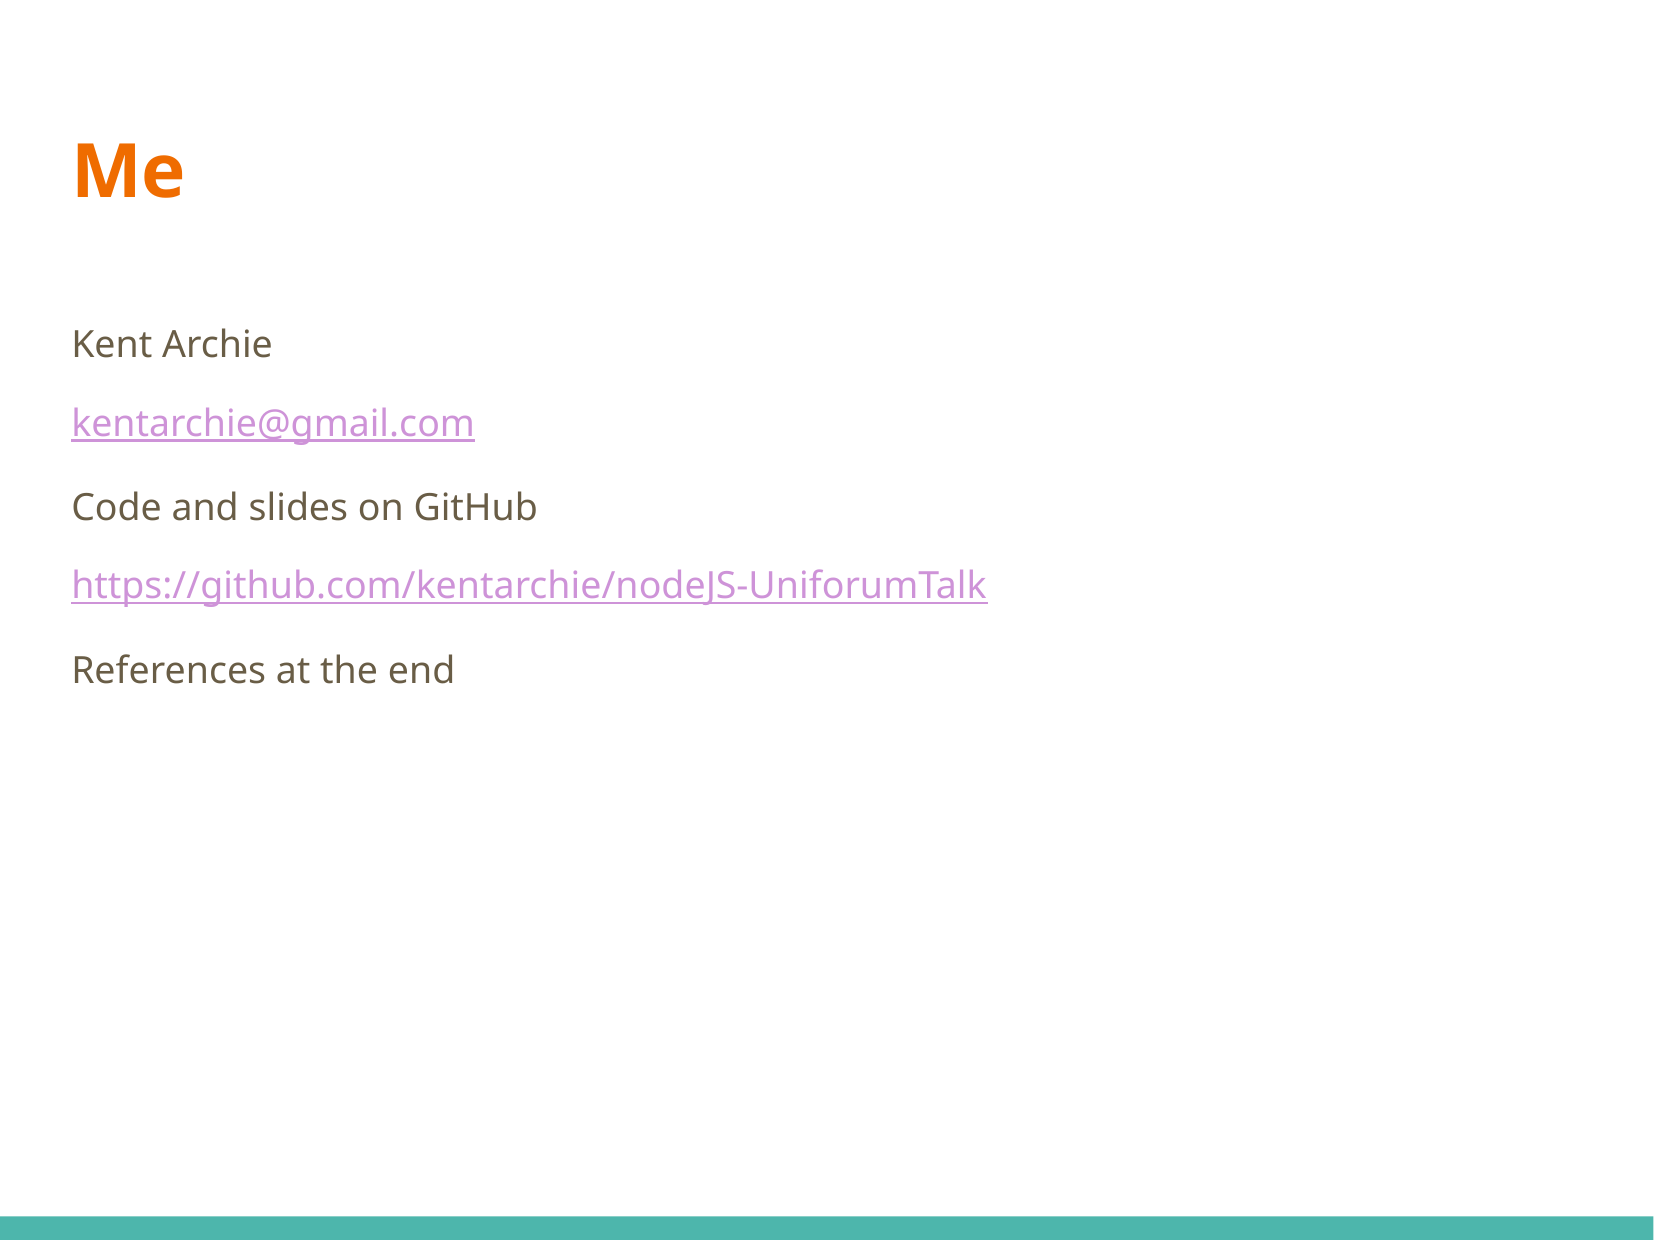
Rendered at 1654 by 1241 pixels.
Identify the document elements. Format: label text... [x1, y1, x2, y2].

list Kent Archie kentarchie@gmail.com Code and slides on GitHub https://github.com/kentarchie/nodeJS-UniforumTalk References at the end [56, 305, 1598, 1102]
title Me [56, 107, 1598, 278]
